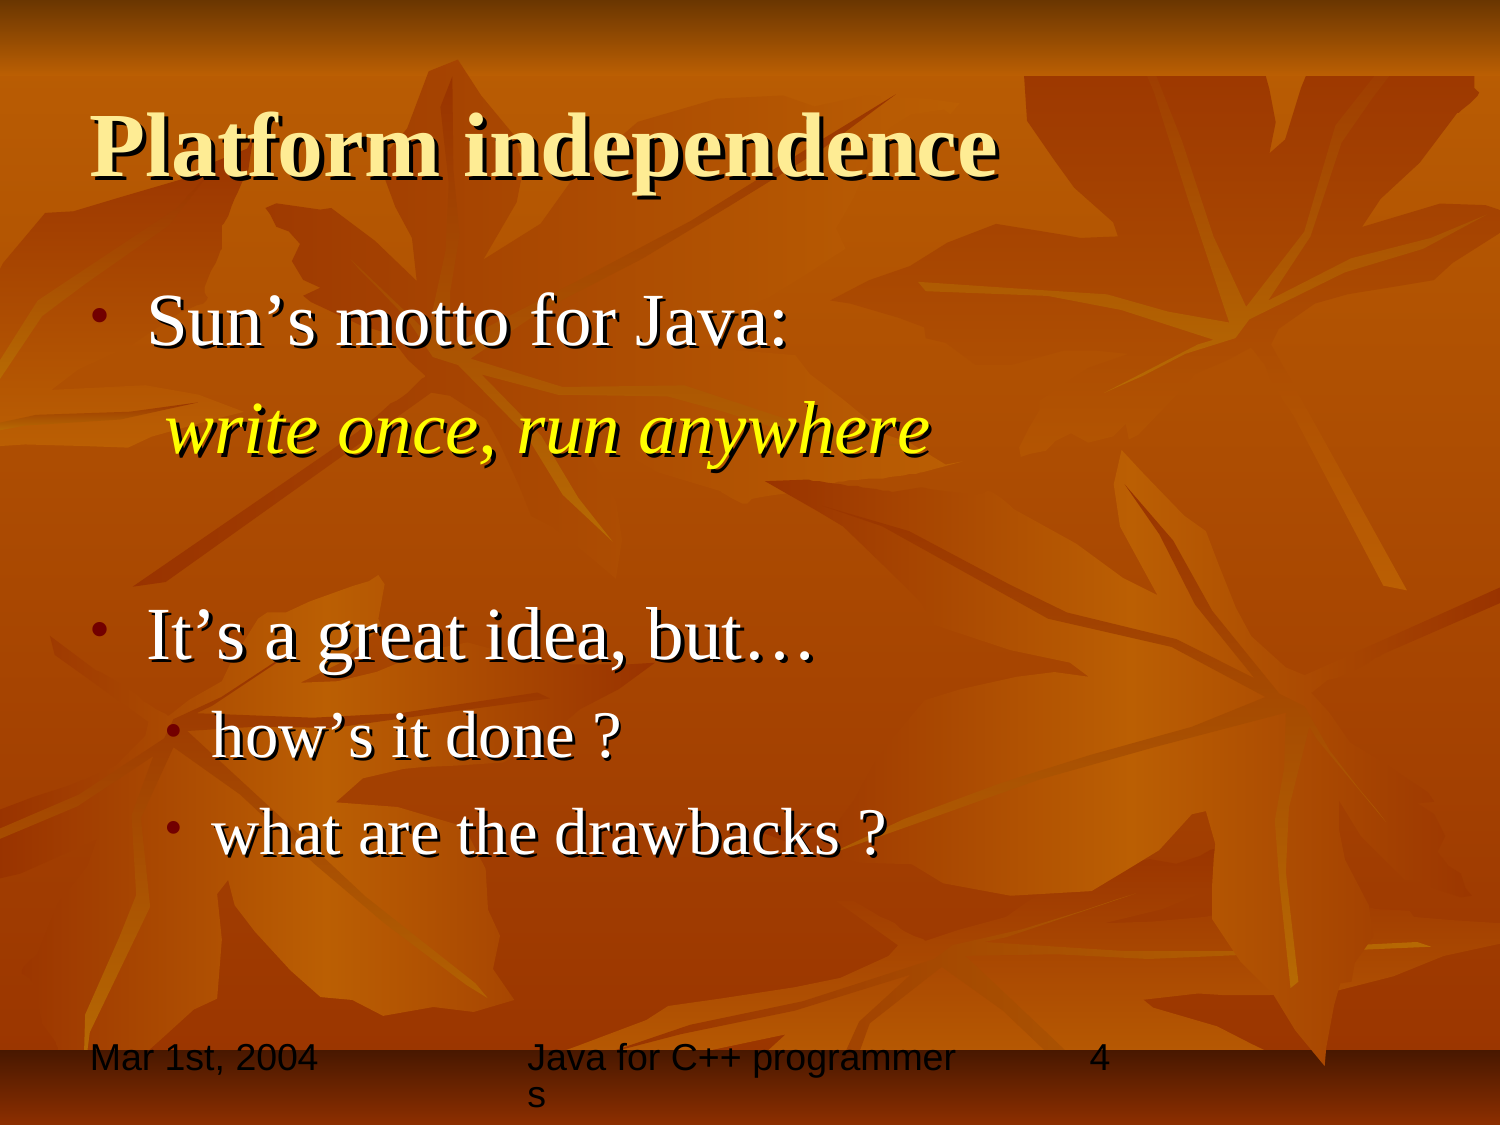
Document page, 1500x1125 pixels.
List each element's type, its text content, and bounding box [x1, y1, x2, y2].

title Platform independence [75, 45, 1426, 234]
list Sun’s motto for Java: write once, run anywhere It’s a great idea, but… how’s it done ? what are the drawbacks ? [75, 262, 1426, 1026]
